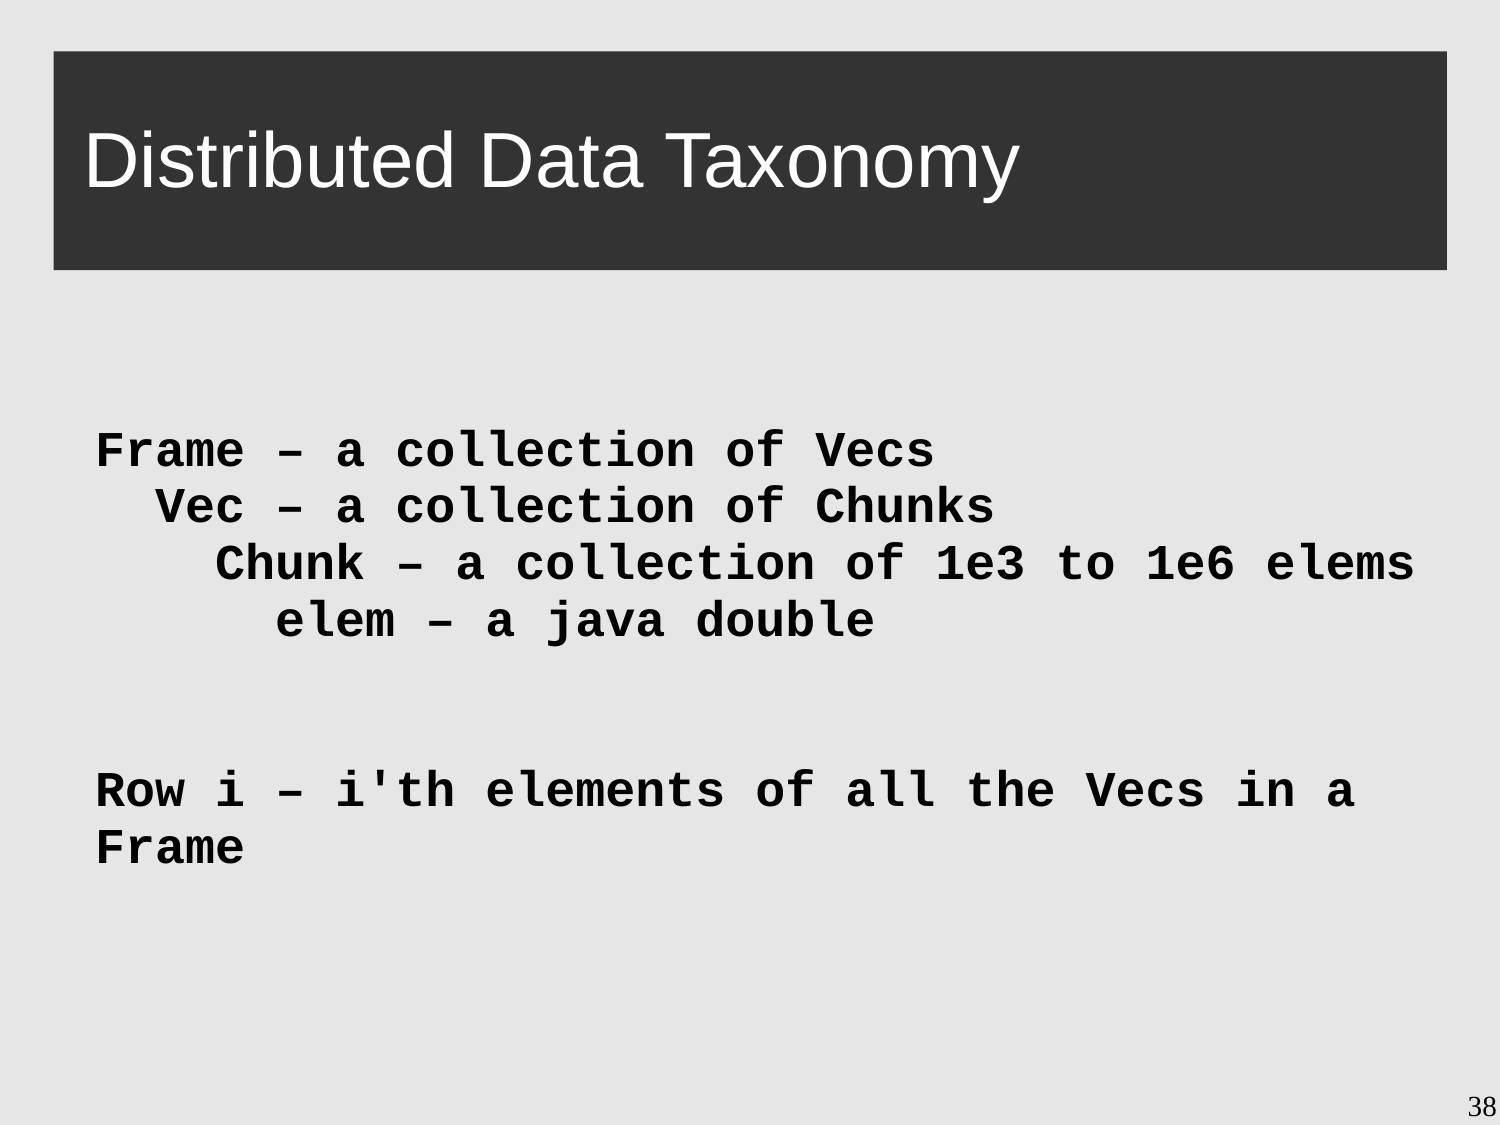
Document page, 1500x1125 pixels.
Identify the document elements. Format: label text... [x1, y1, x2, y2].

text_box Frame – a collection of Vecs Vec – a collection of Chunks Chunk – a collection of 1e3 to 1e6 elems elem – a java double Row i – i'th elements of all the Vecs in a Frame [80, 417, 1447, 888]
title Distributed Data Taxonomy [53, 51, 1447, 271]
